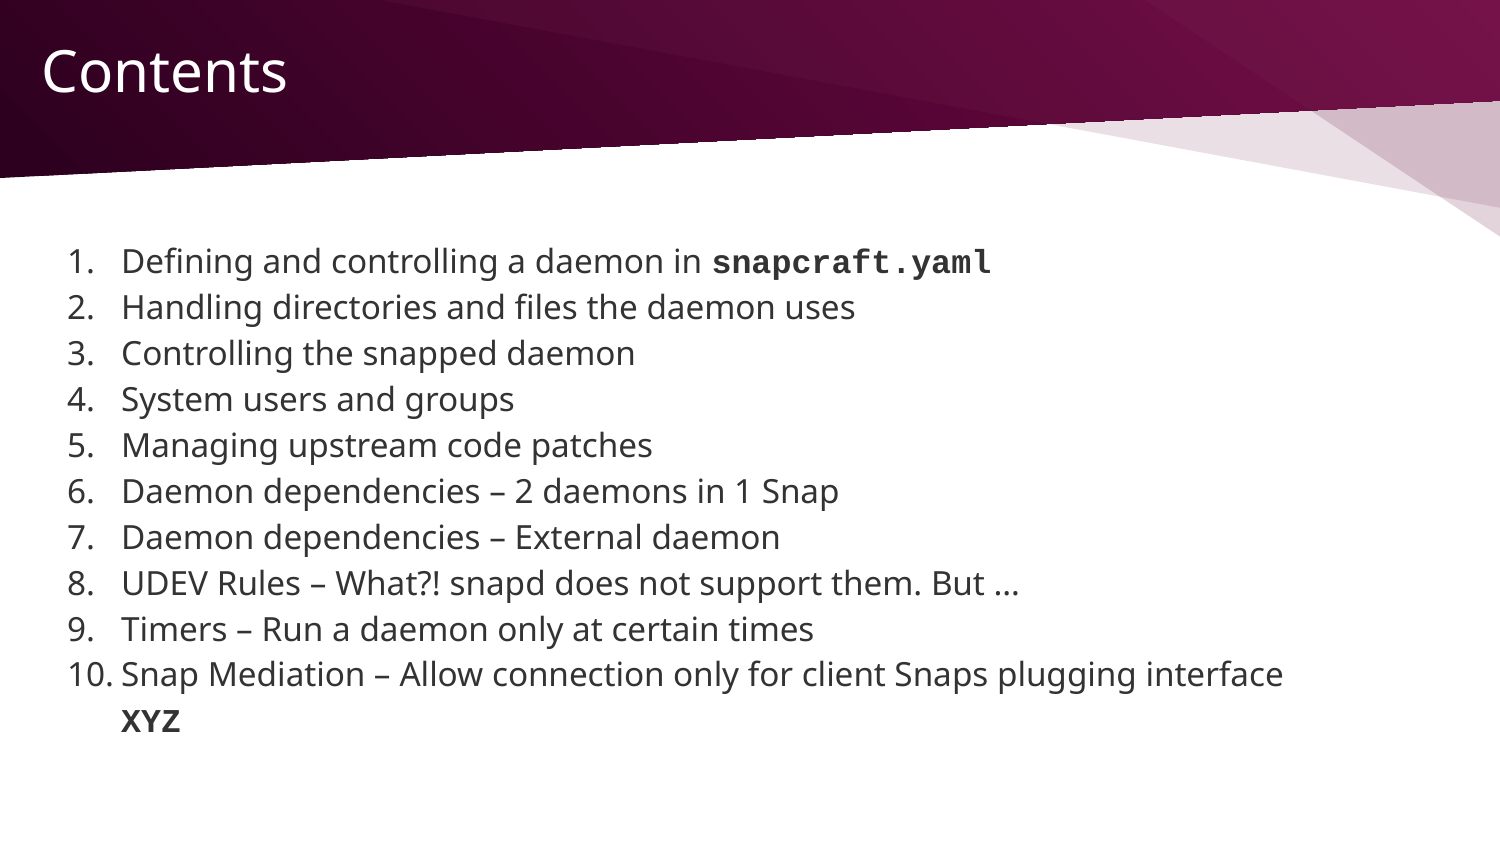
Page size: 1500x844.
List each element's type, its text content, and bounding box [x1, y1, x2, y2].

list Defining and controlling a daemon in snapcraft.yaml Handling directories and files the daemon uses Controlling the snapped daemon System users and groups Managing upstream code patches Daemon dependencies – 2 daemons in 1 Snap Daemon dependencies – External daemon UDEV Rules – What?! snapd does not support them. But … Timers – Run a daemon only at certain times Snap Mediation – Allow connection only for client Snaps plugging interface XYZ [35, 229, 1324, 789]
title Contents [41, 5, 1336, 134]
